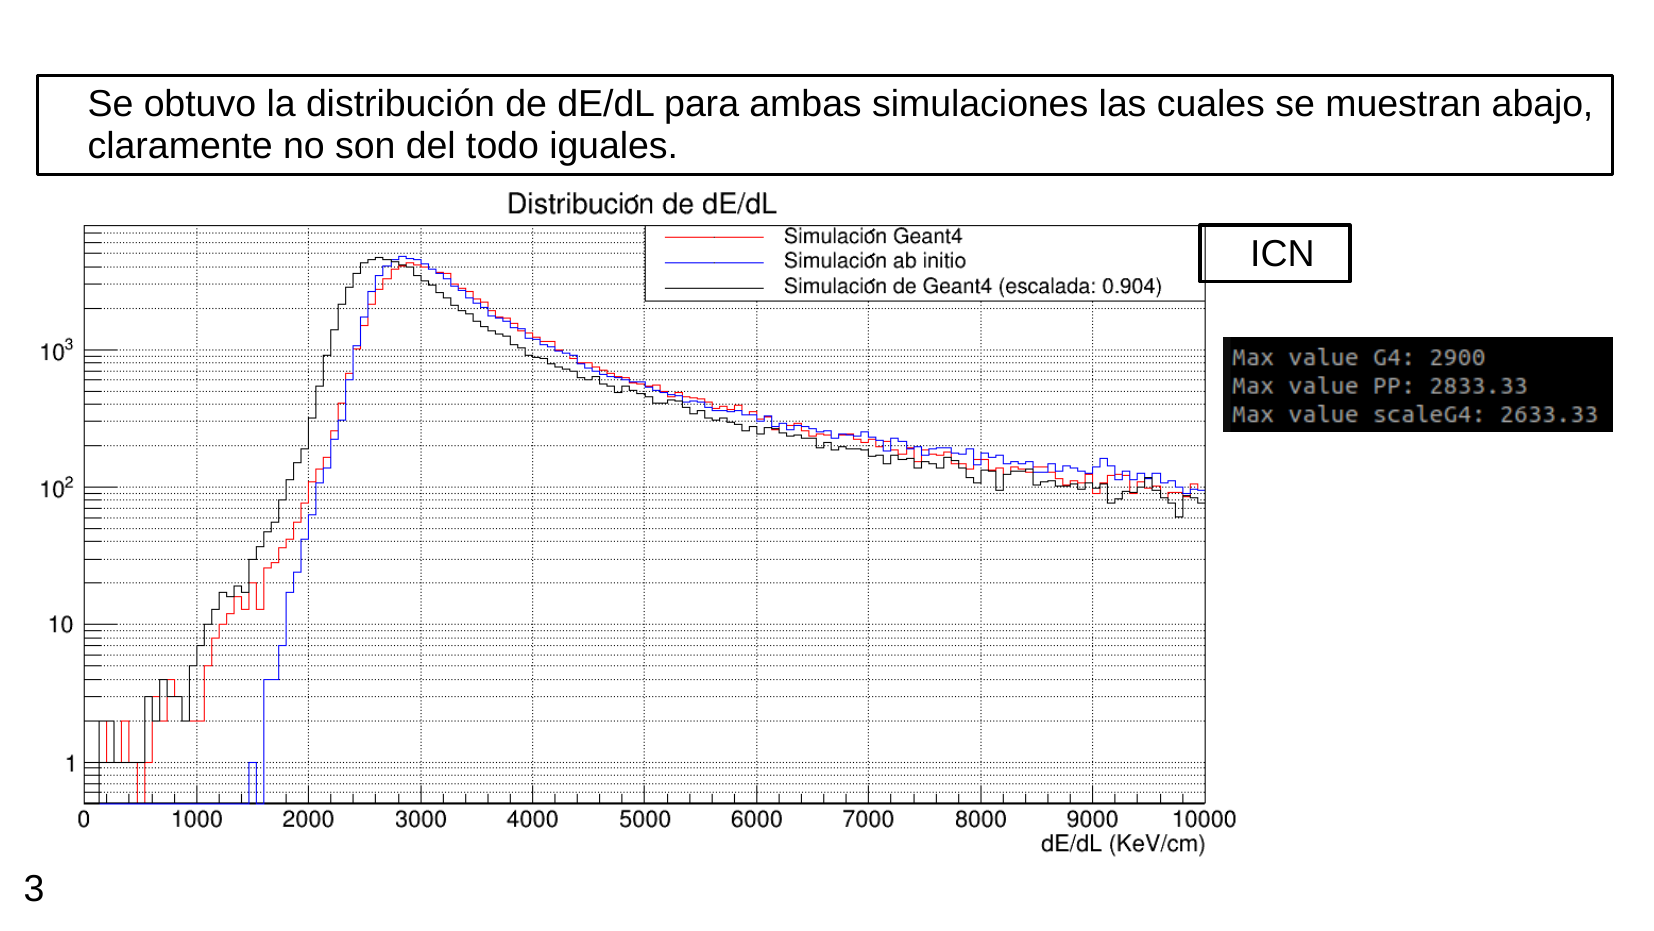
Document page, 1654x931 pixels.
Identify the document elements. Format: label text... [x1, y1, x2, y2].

text_box ICN [1200, 225, 1351, 282]
text_box Se obtuvo la distribución de dE/dL para ambas simulaciones las cuales se muestran abajo, claramente no son del todo iguales. [37, 75, 1613, 175]
text_box <number> [8, 860, 638, 931]
picture [37, 190, 1613, 863]
